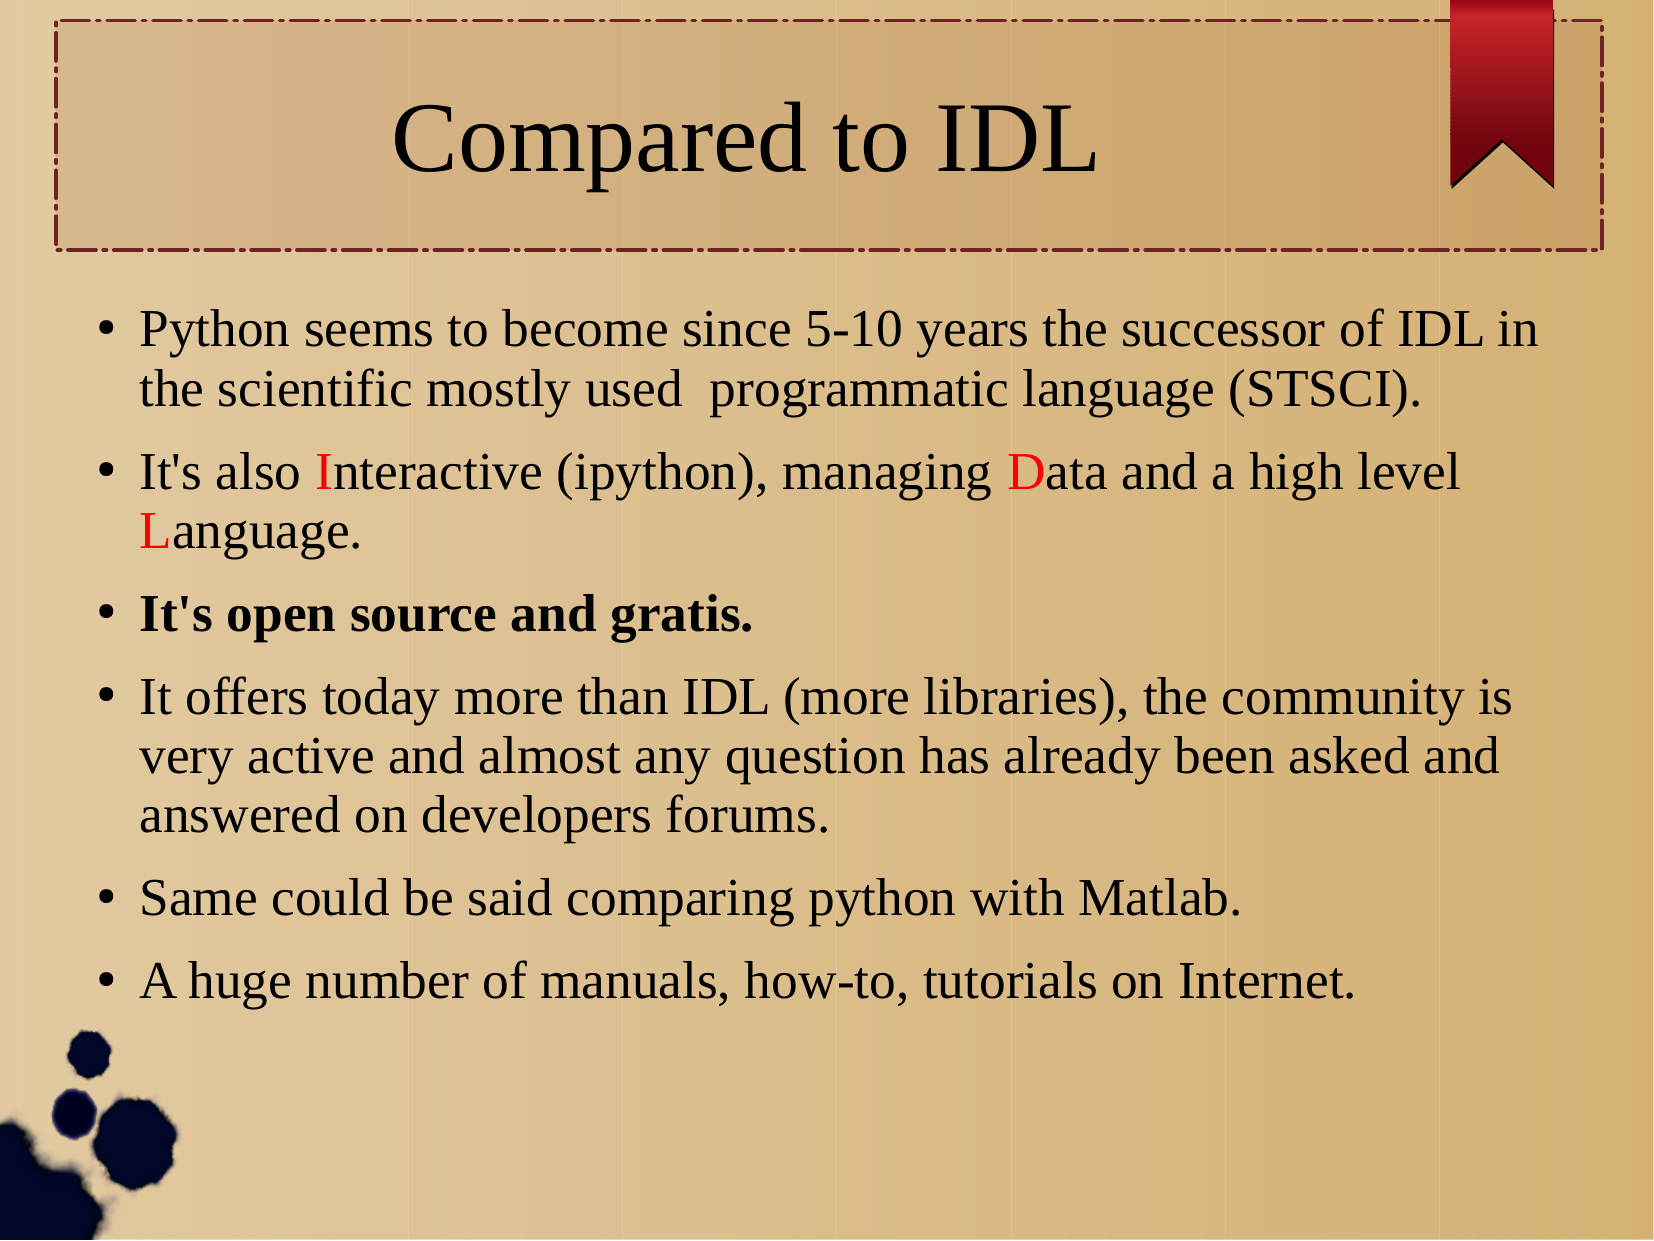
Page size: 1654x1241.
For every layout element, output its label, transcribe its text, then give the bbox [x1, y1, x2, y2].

title Compared to IDL [82, 47, 1412, 229]
list Python seems to become since 5-10 years the successor of IDL in the scientific mostly used programmatic language (STSCI). It's also Interactive (ipython), managing Data and a high level Language. It's open source and gratis. It offers today more than IDL (more libraries), the community is very active and almost any question has already been asked and answered on developers forums. Same could be said comparing python with Matlab. A huge number of manuals, how-to, tutorials on Internet. [82, 299, 1571, 1019]
